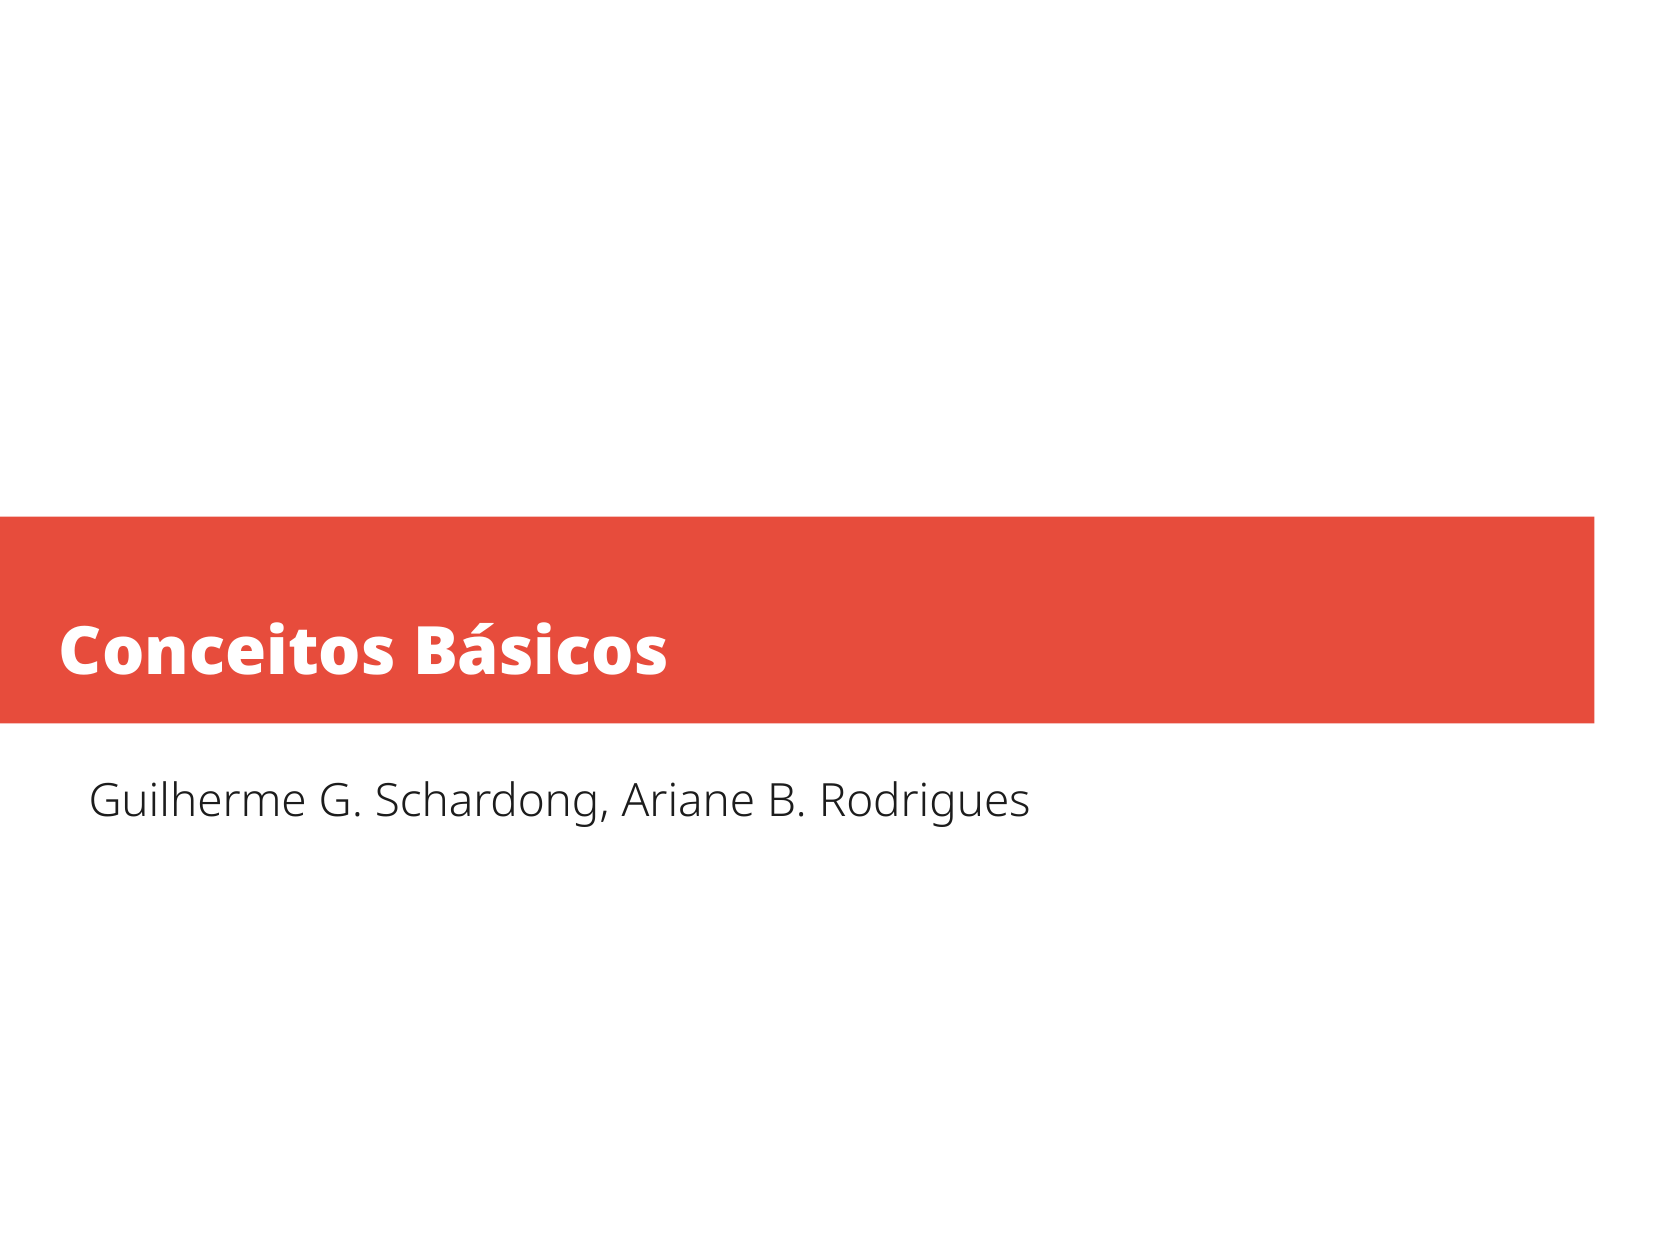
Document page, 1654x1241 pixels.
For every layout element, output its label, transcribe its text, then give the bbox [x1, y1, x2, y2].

subtitle Guilherme G. Schardong, Ariane B. Rodrigues [88, 767, 1595, 1182]
title Conceitos Básicos [59, 546, 1595, 694]
